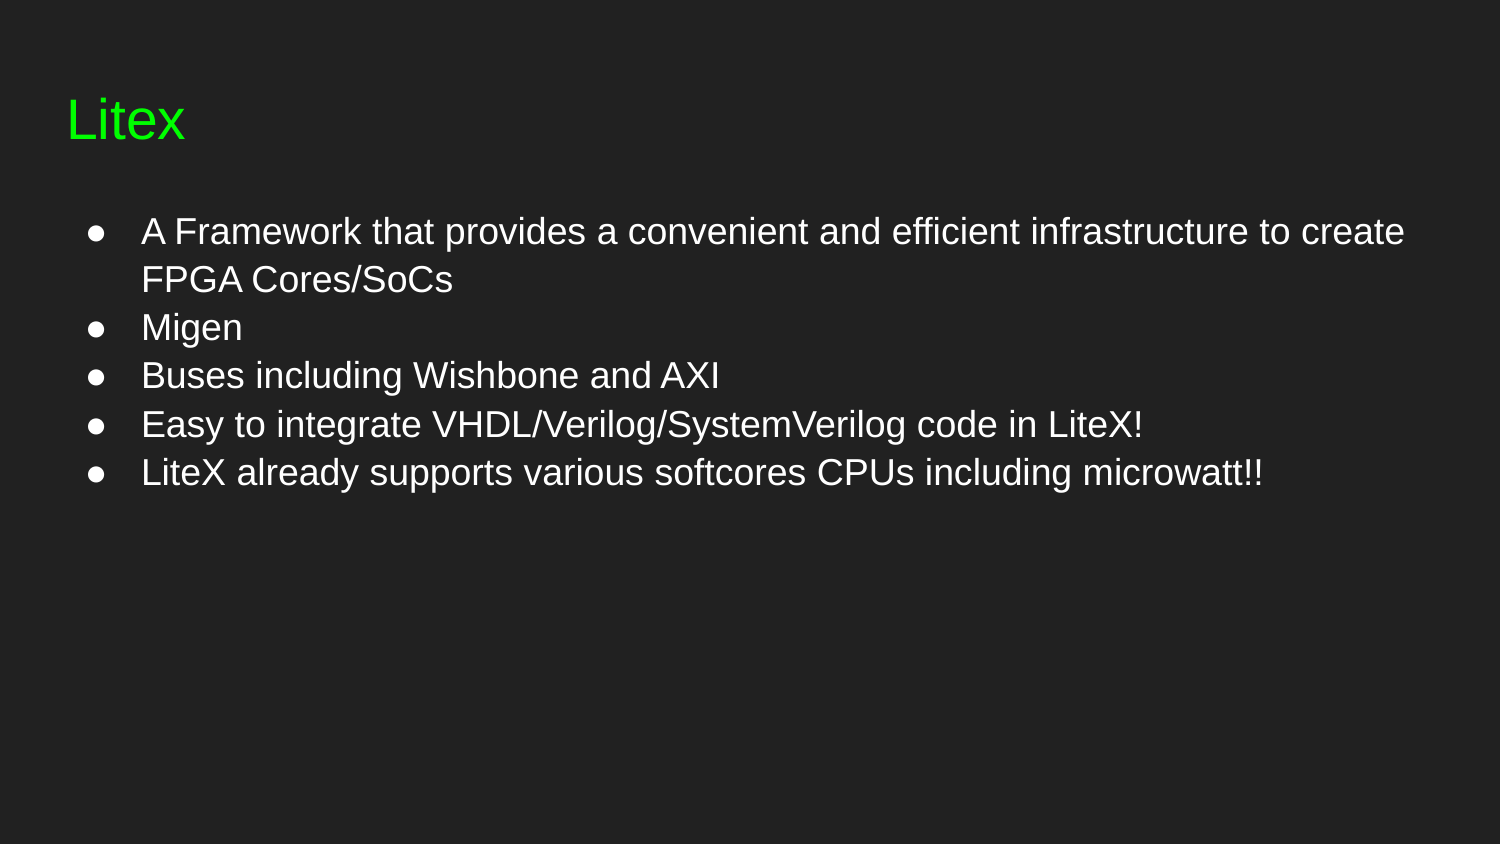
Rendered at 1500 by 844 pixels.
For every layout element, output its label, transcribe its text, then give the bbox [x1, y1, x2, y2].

list A Framework that provides a convenient and efficient infrastructure to create FPGA Cores/SoCs Migen Buses including Wishbone and AXI Easy to integrate VHDL/Verilog/SystemVerilog code in LiteX! LiteX already supports various softcores CPUs including microwatt!! [51, 189, 1449, 750]
title Litex [51, 72, 1449, 167]
